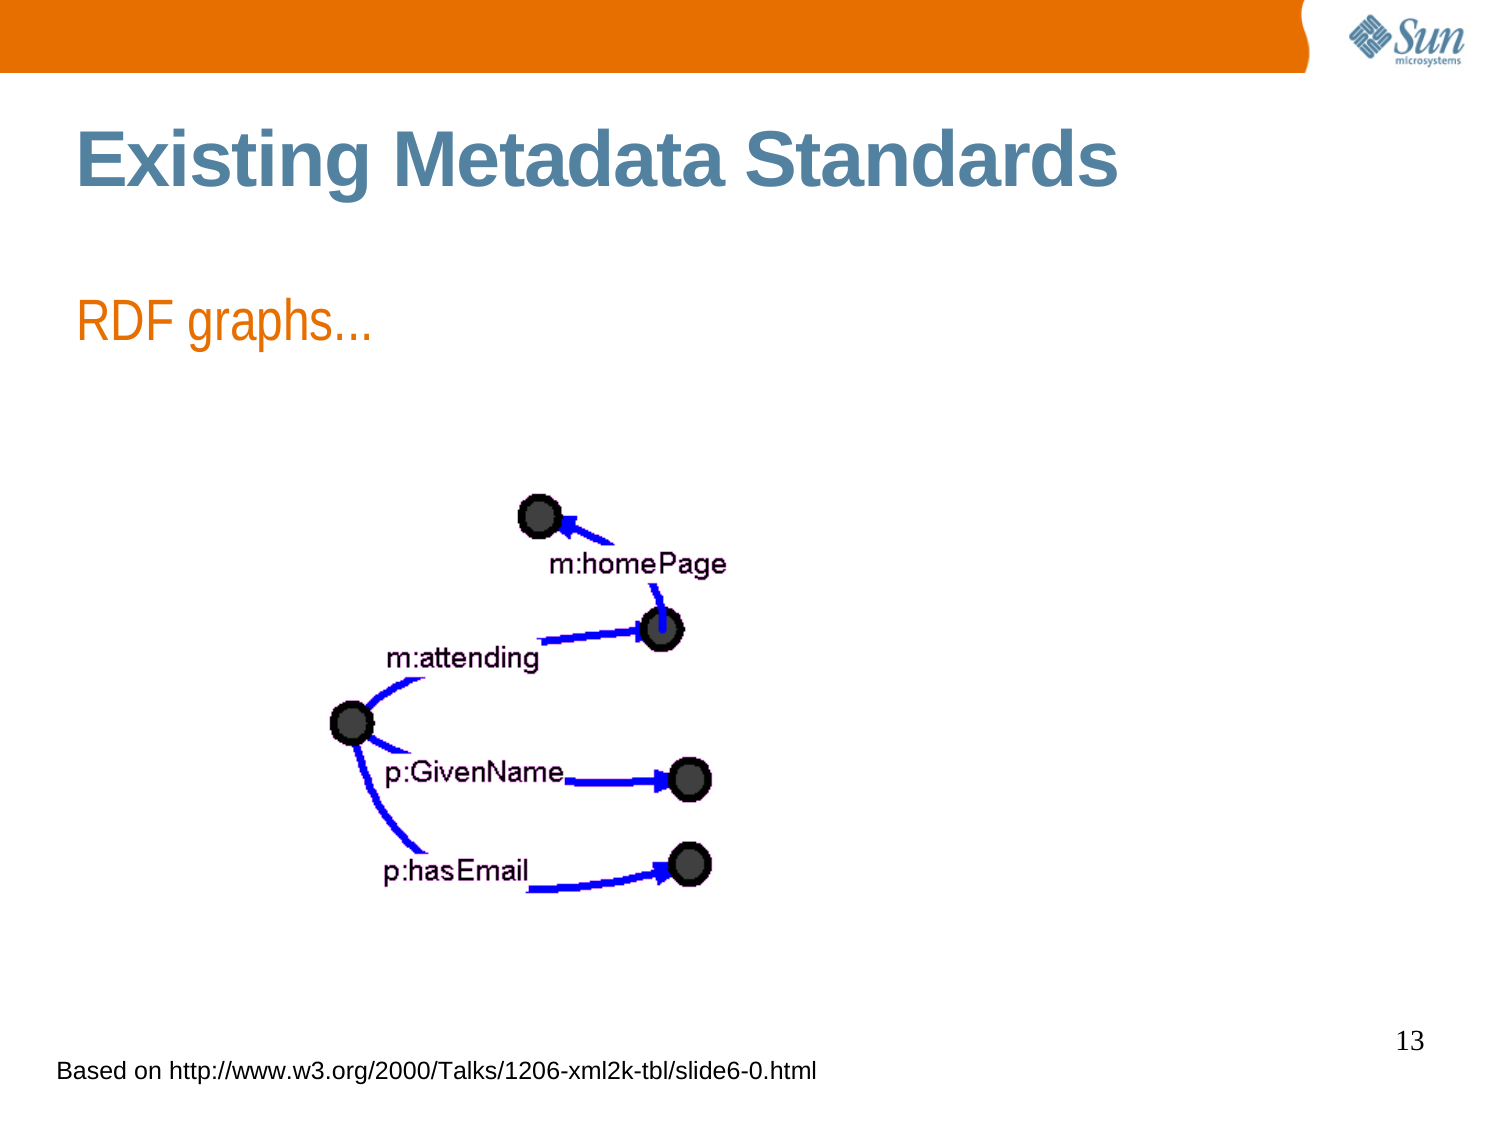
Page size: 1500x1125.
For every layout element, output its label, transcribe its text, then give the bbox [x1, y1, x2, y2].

title Existing Metadata Standards [75, 123, 1437, 227]
text_box Based on http://www.w3.org/2000/Talks/1206-xml2k-tbl/slide6-0.html [56, 1060, 812, 1089]
picture [0, 0, 1500, 73]
text_box RDF graphs... [76, 295, 1344, 364]
picture [316, 480, 731, 906]
